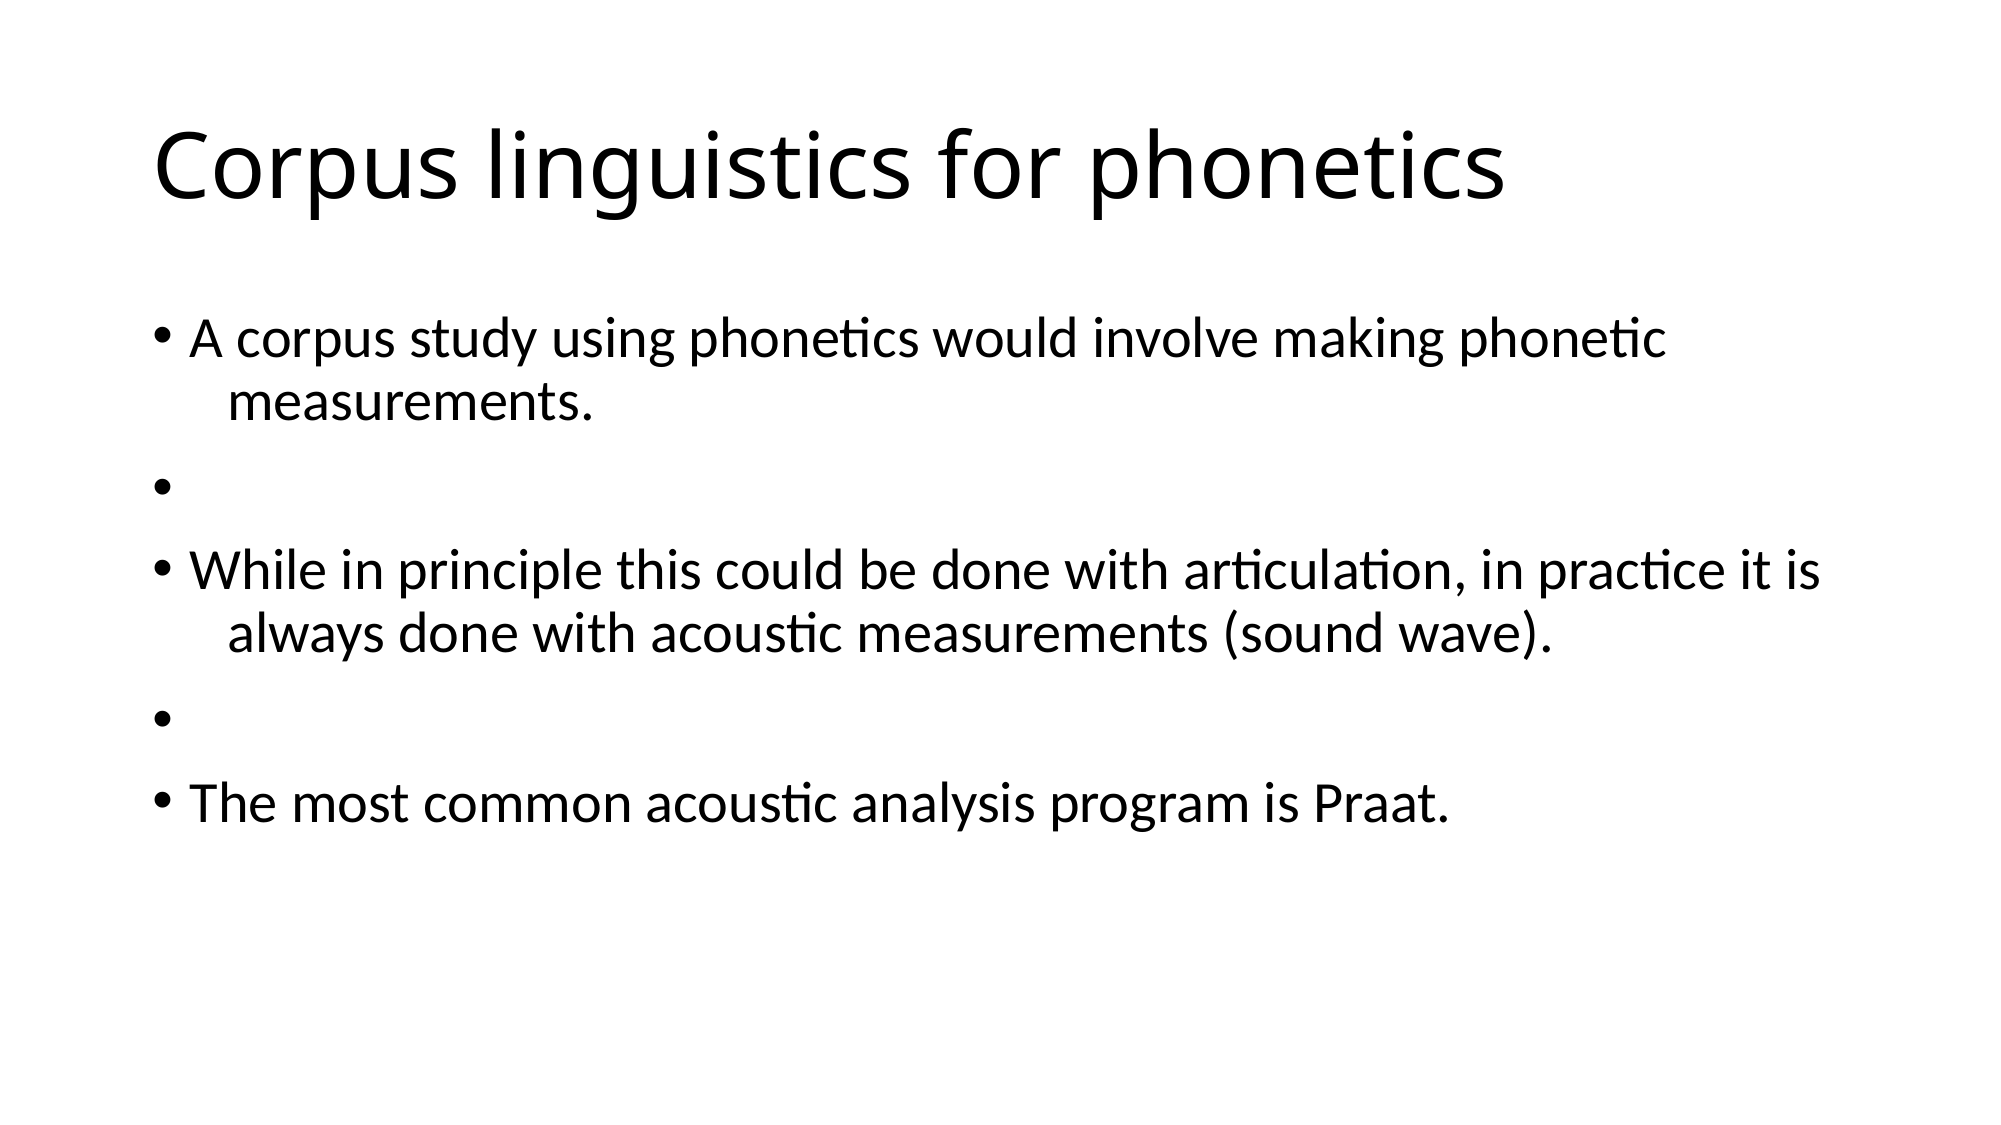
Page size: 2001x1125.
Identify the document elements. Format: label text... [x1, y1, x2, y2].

title Corpus linguistics for phonetics [137, 59, 1863, 278]
list A corpus study using phonetics would involve making phonetic measurements. While in principle this could be done with articulation, in practice it is always done with acoustic measurements (sound wave). The most common acoustic analysis program is Praat. [137, 299, 1863, 1014]
